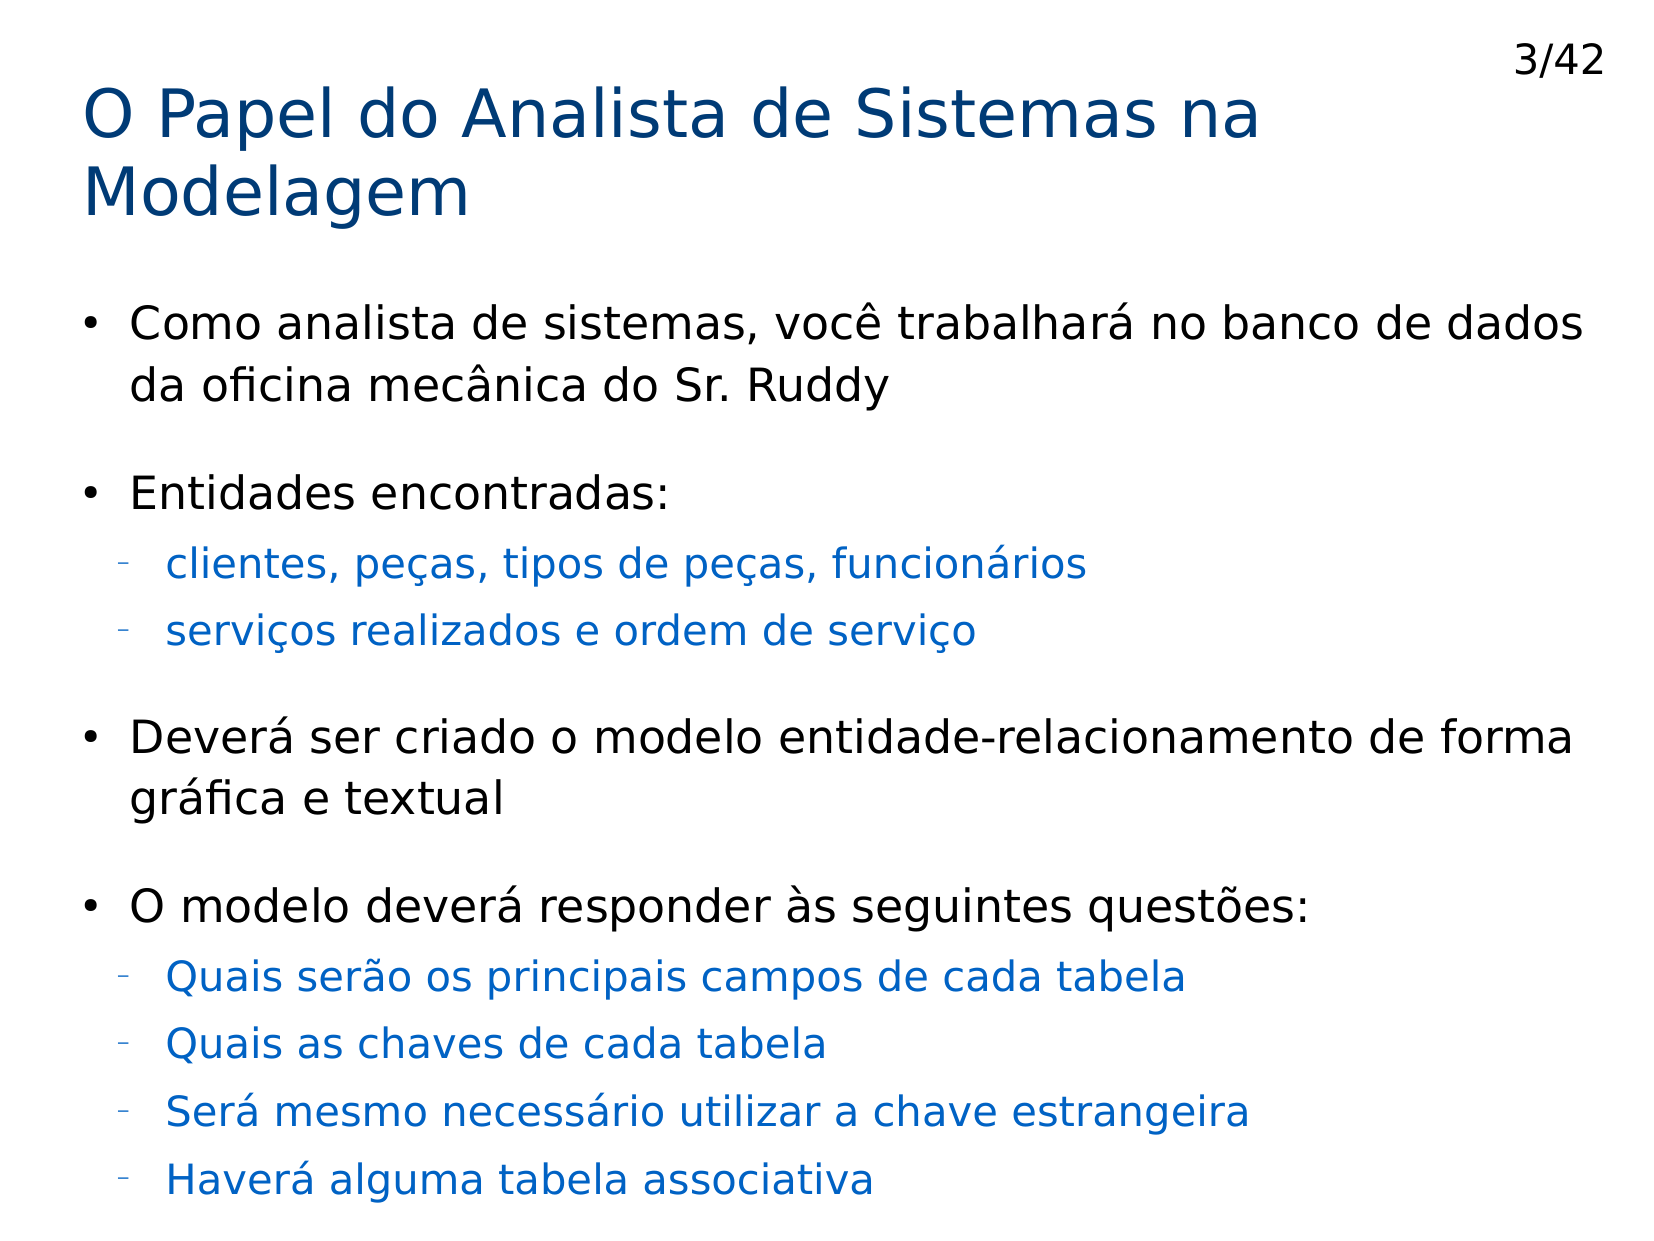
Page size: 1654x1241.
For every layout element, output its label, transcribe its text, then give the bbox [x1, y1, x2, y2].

title O Papel do Analista de Sistemas na Modelagem [82, 75, 1571, 231]
list Como analista de sistemas, você trabalhará no banco de dados da oficina mecânica do Sr. Ruddy Entidades encontradas: clientes, peças, tipos de peças, funcionários serviços realizados e ordem de serviço Deverá ser criado o modelo entidade-relacionamento de forma gráfica e textual O modelo deverá responder às seguintes questões: Quais serão os principais campos de cada tabela Quais as chaves de cada tabela Será mesmo necessário utilizar a chave estrangeira Haverá alguma tabela associativa [82, 289, 1626, 1241]
